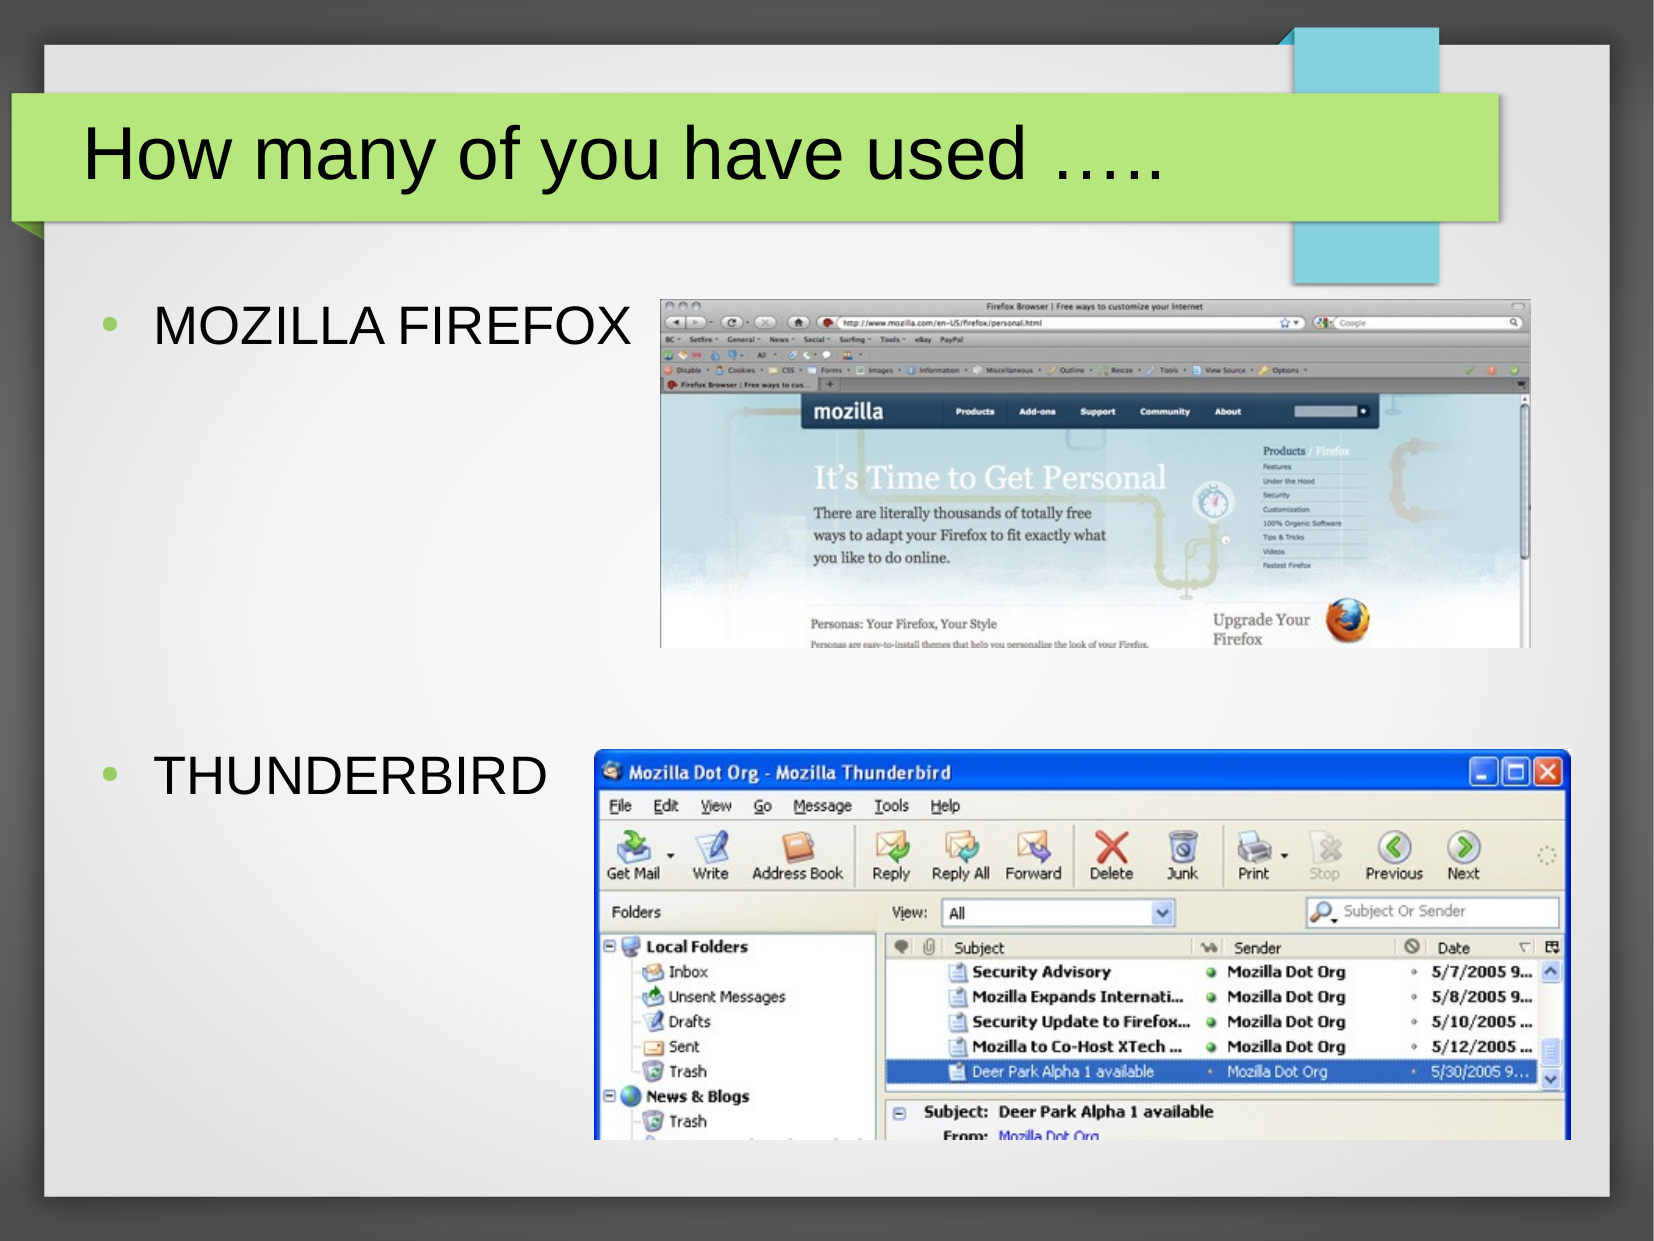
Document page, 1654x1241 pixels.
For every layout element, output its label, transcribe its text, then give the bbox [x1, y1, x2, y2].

list MOZILLA FIREFOX THUNDERBIRD [82, 295, 1571, 1015]
picture [0, 0, 1654, 1241]
title How many of you have used ….. [82, 94, 1264, 213]
